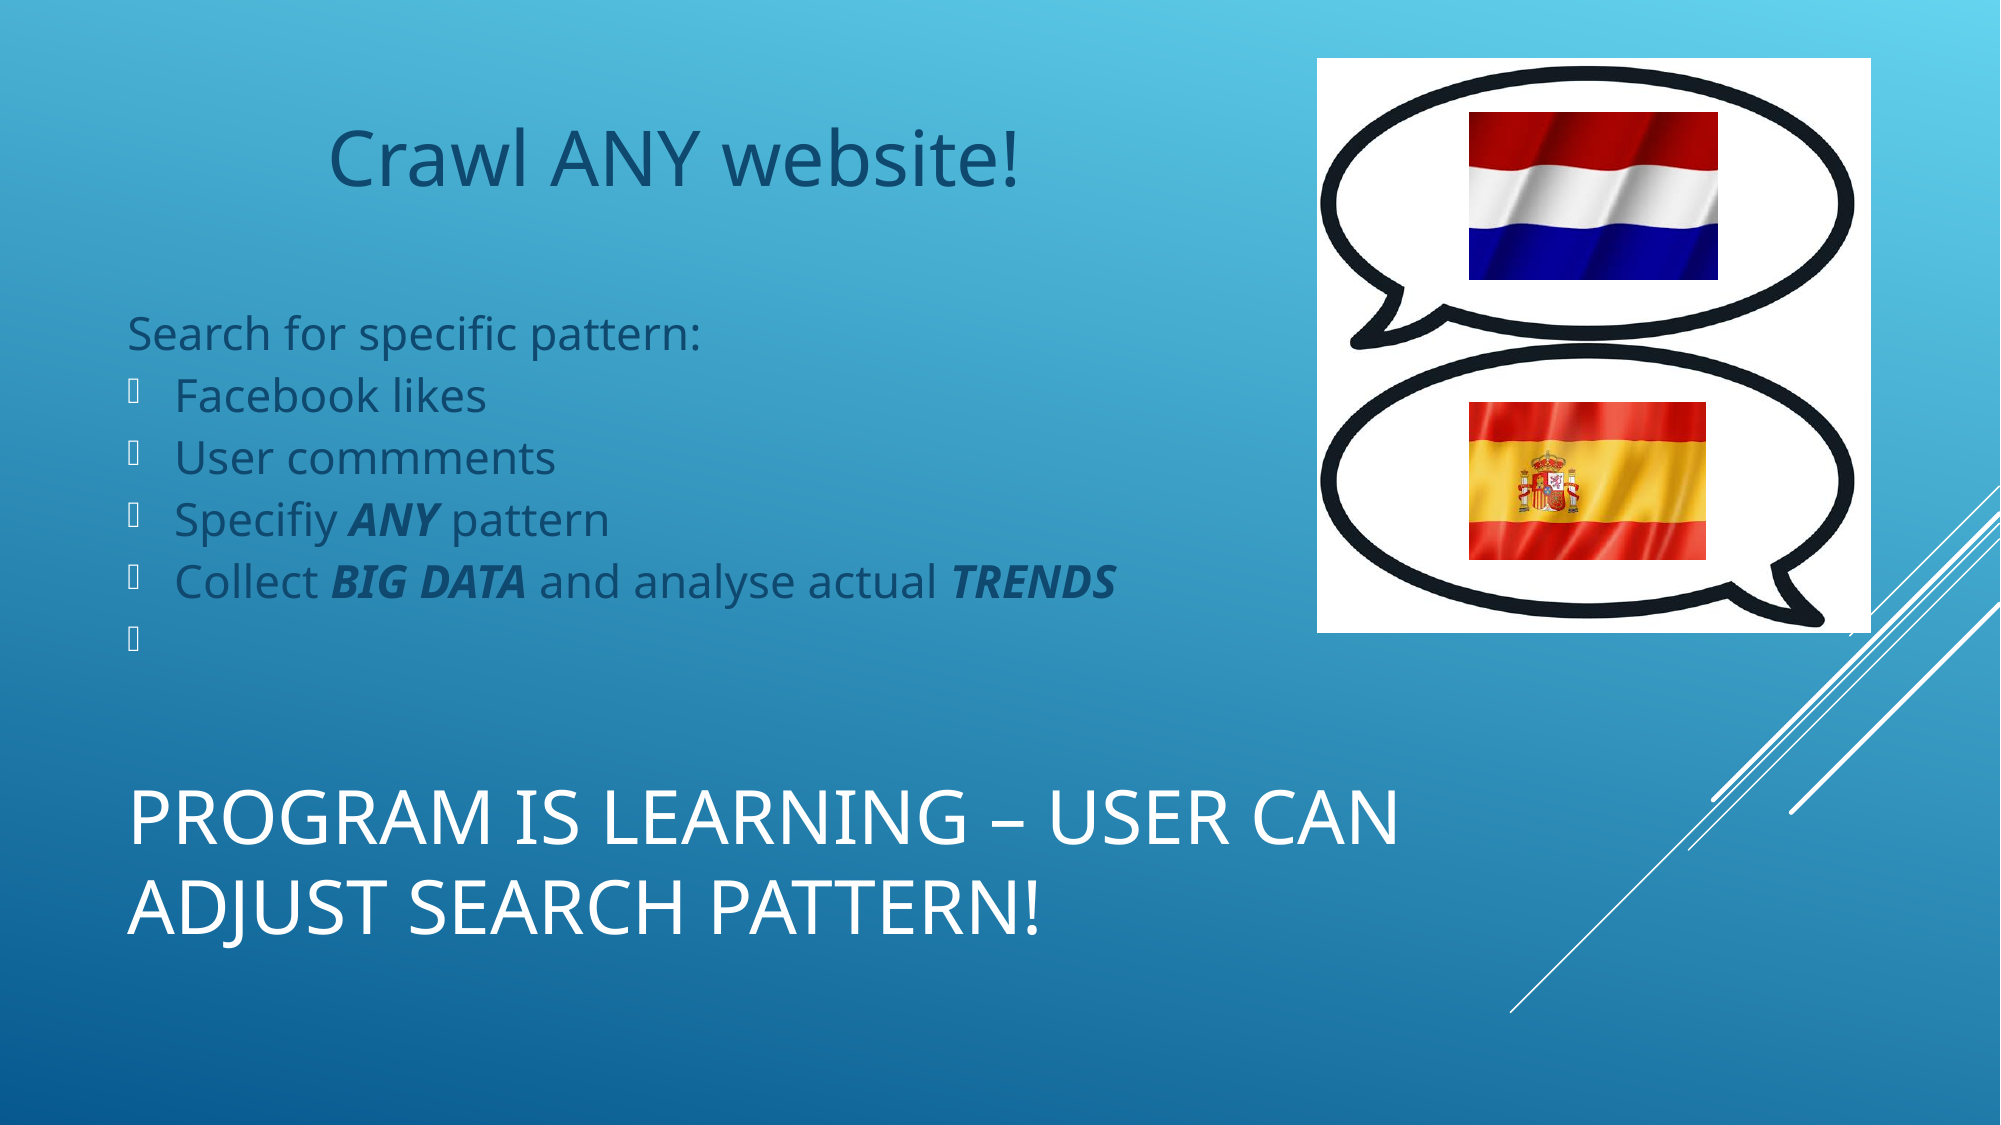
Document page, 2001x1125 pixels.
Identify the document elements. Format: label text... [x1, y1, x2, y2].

list Crawl ANY website! Search for specific pattern: Facebook likes User commments Specifiy ANY pattern Collect BIG DATA and analyse actual TRENDS [112, 112, 1513, 706]
title PROGRAM IS LEARNING – USER CAN ADJUST SEArCH PATTERN! [112, 736, 1651, 984]
picture [1317, 58, 1871, 633]
